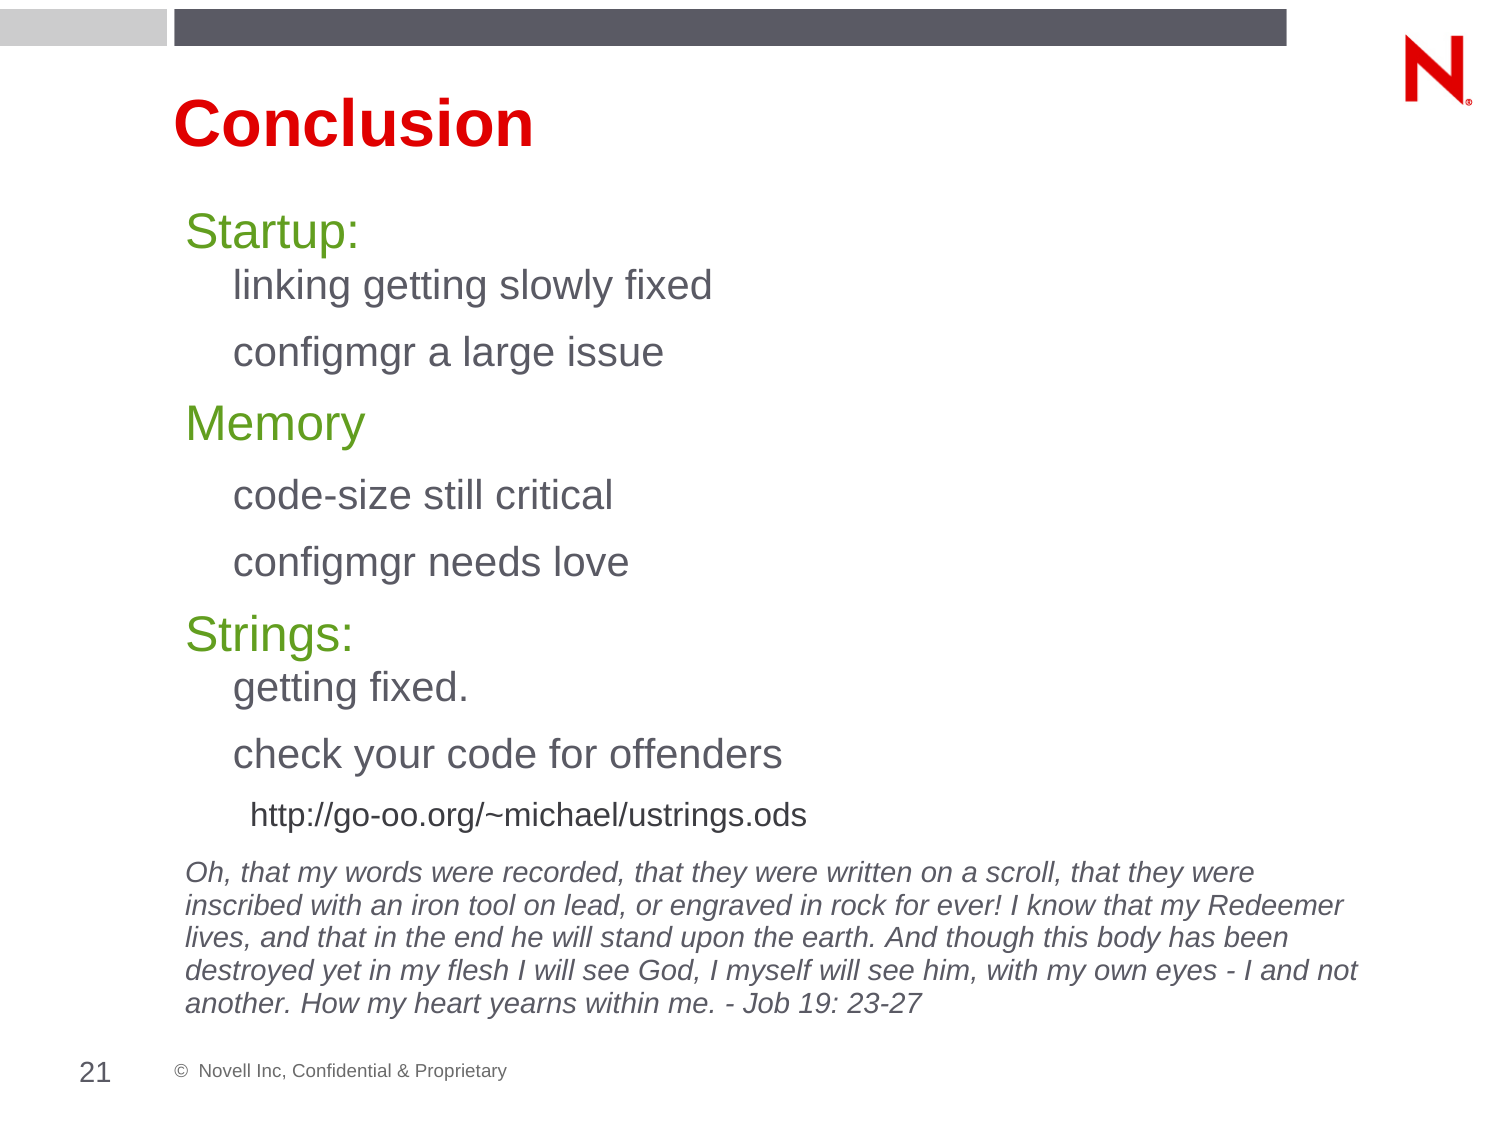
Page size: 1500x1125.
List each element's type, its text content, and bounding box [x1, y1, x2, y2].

picture [1403, 32, 1473, 107]
list Startup: linking getting slowly fixed configmgr a large issue Memory code-size still critical configmgr needs love Strings: getting fixed. check your code for offenders http://go-oo.org/~michael/ustrings.ods [184, 200, 1425, 876]
title Conclusion [173, 41, 1395, 205]
text_box Oh, that my words were recorded, that they were written on a scroll, that they were inscribed with an iron tool on lead, or engraved in rock for ever! I know that my Redeemer lives, and that in the end he will stand upon the earth. And though this body has been destroyed yet in my flesh I will see God, I myself will see him, with my own eyes - I and not another. How my heart yearns within me. - Job 19: 23-27 [185, 855, 1372, 1107]
